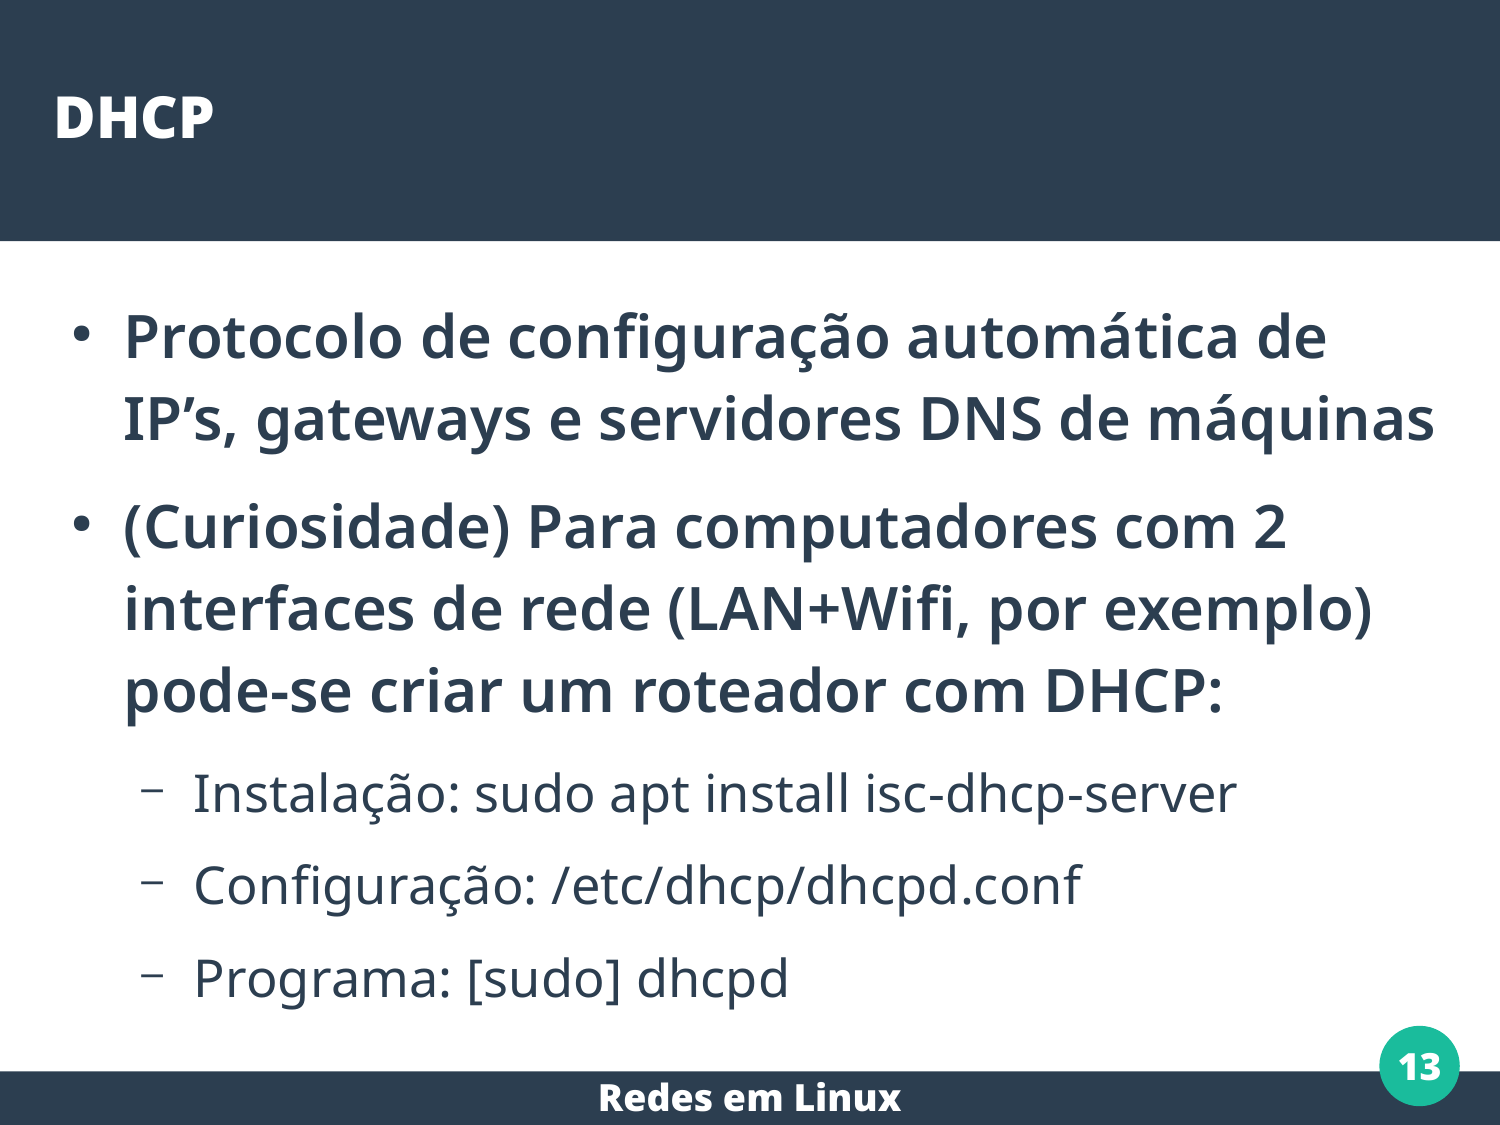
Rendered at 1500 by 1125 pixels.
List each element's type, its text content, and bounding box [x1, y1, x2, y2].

list Protocolo de configuração automática de IP’s, gateways e servidores DNS de máquinas (Curiosidade) Para computadores com 2 interfaces de rede (LAN+Wifi, por exemplo) pode-se criar um roteador com DHCP: Instalação: sudo apt install isc-dhcp-server Configuração: /etc/dhcp/dhcpd.conf Programa: [sudo] dhcpd [53, 294, 1447, 1045]
title DHCP [53, 44, 1447, 188]
